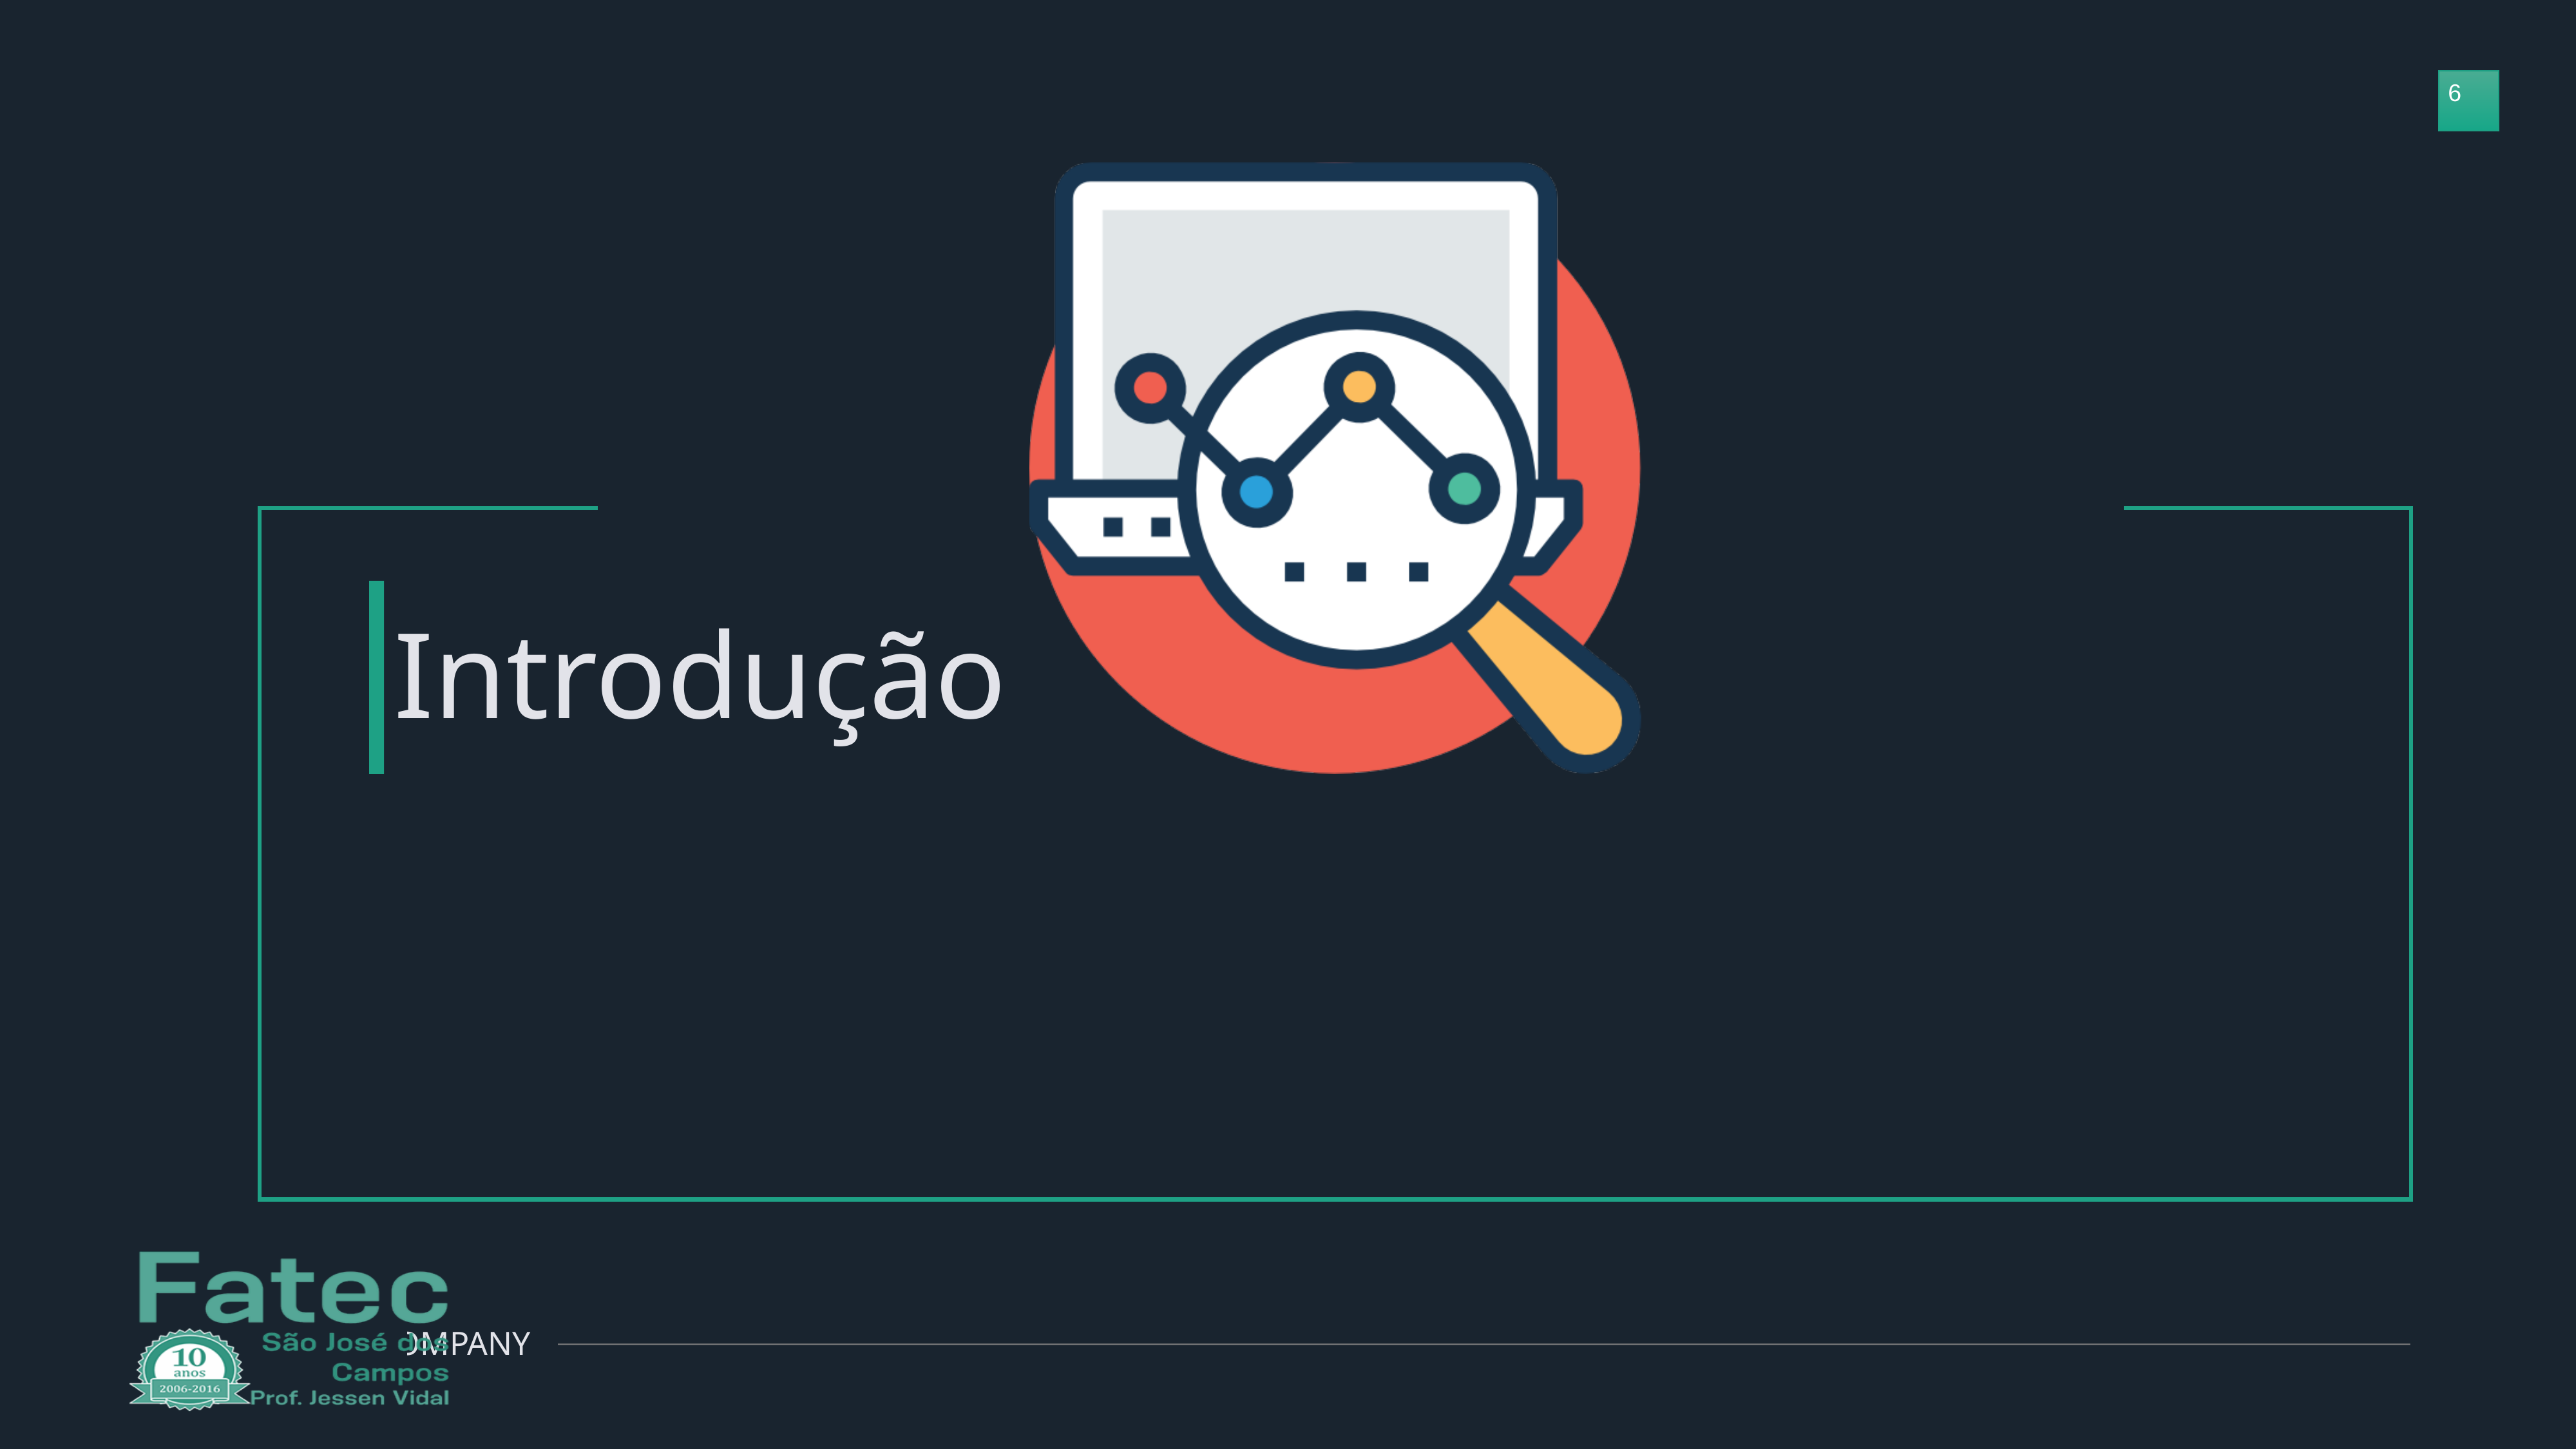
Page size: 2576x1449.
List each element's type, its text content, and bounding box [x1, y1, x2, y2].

picture [68, 1250, 510, 1413]
text_box Introdução [385, 622, 1029, 747]
picture [598, 162, 2124, 774]
text_box [369, 580, 385, 774]
